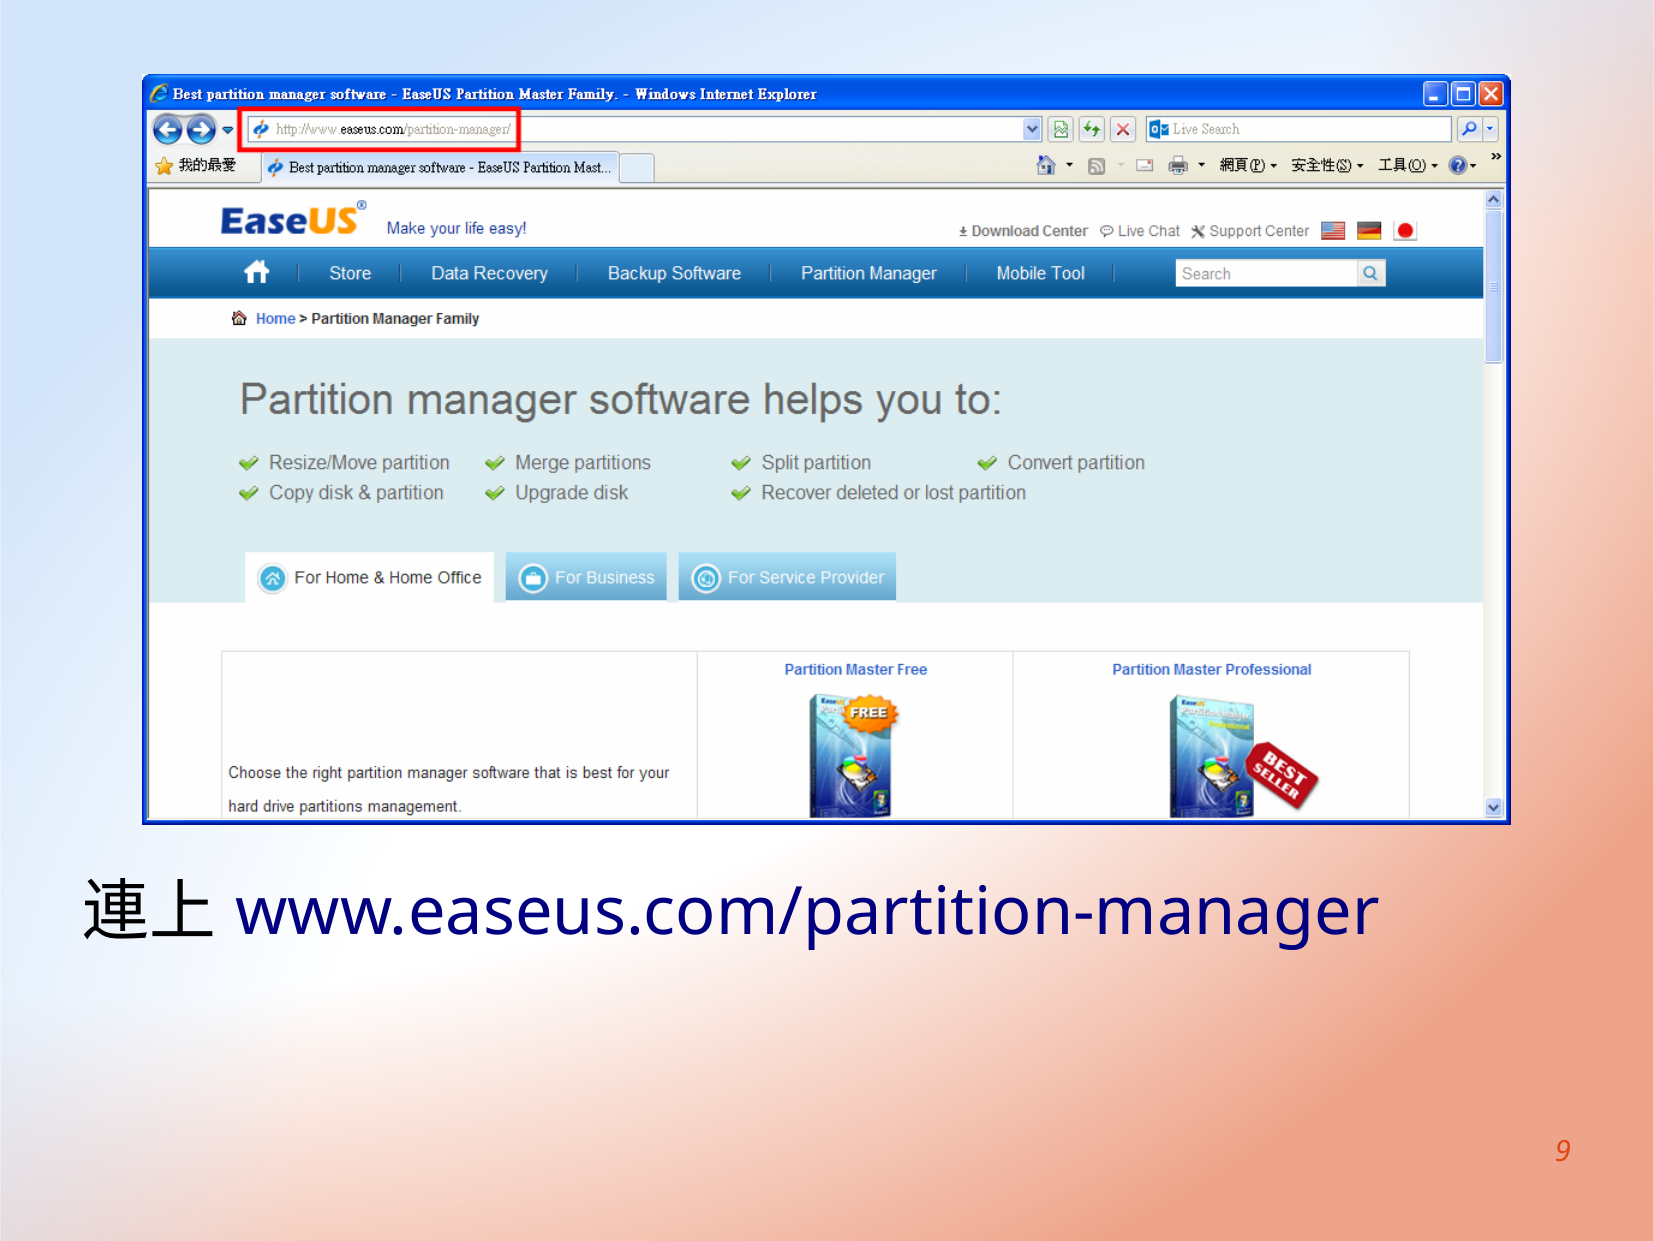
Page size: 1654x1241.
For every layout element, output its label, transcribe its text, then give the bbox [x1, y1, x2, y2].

picture [0, 0, 1654, 1241]
list 連上www.easeus.com/partition-manager [82, 857, 1571, 1201]
